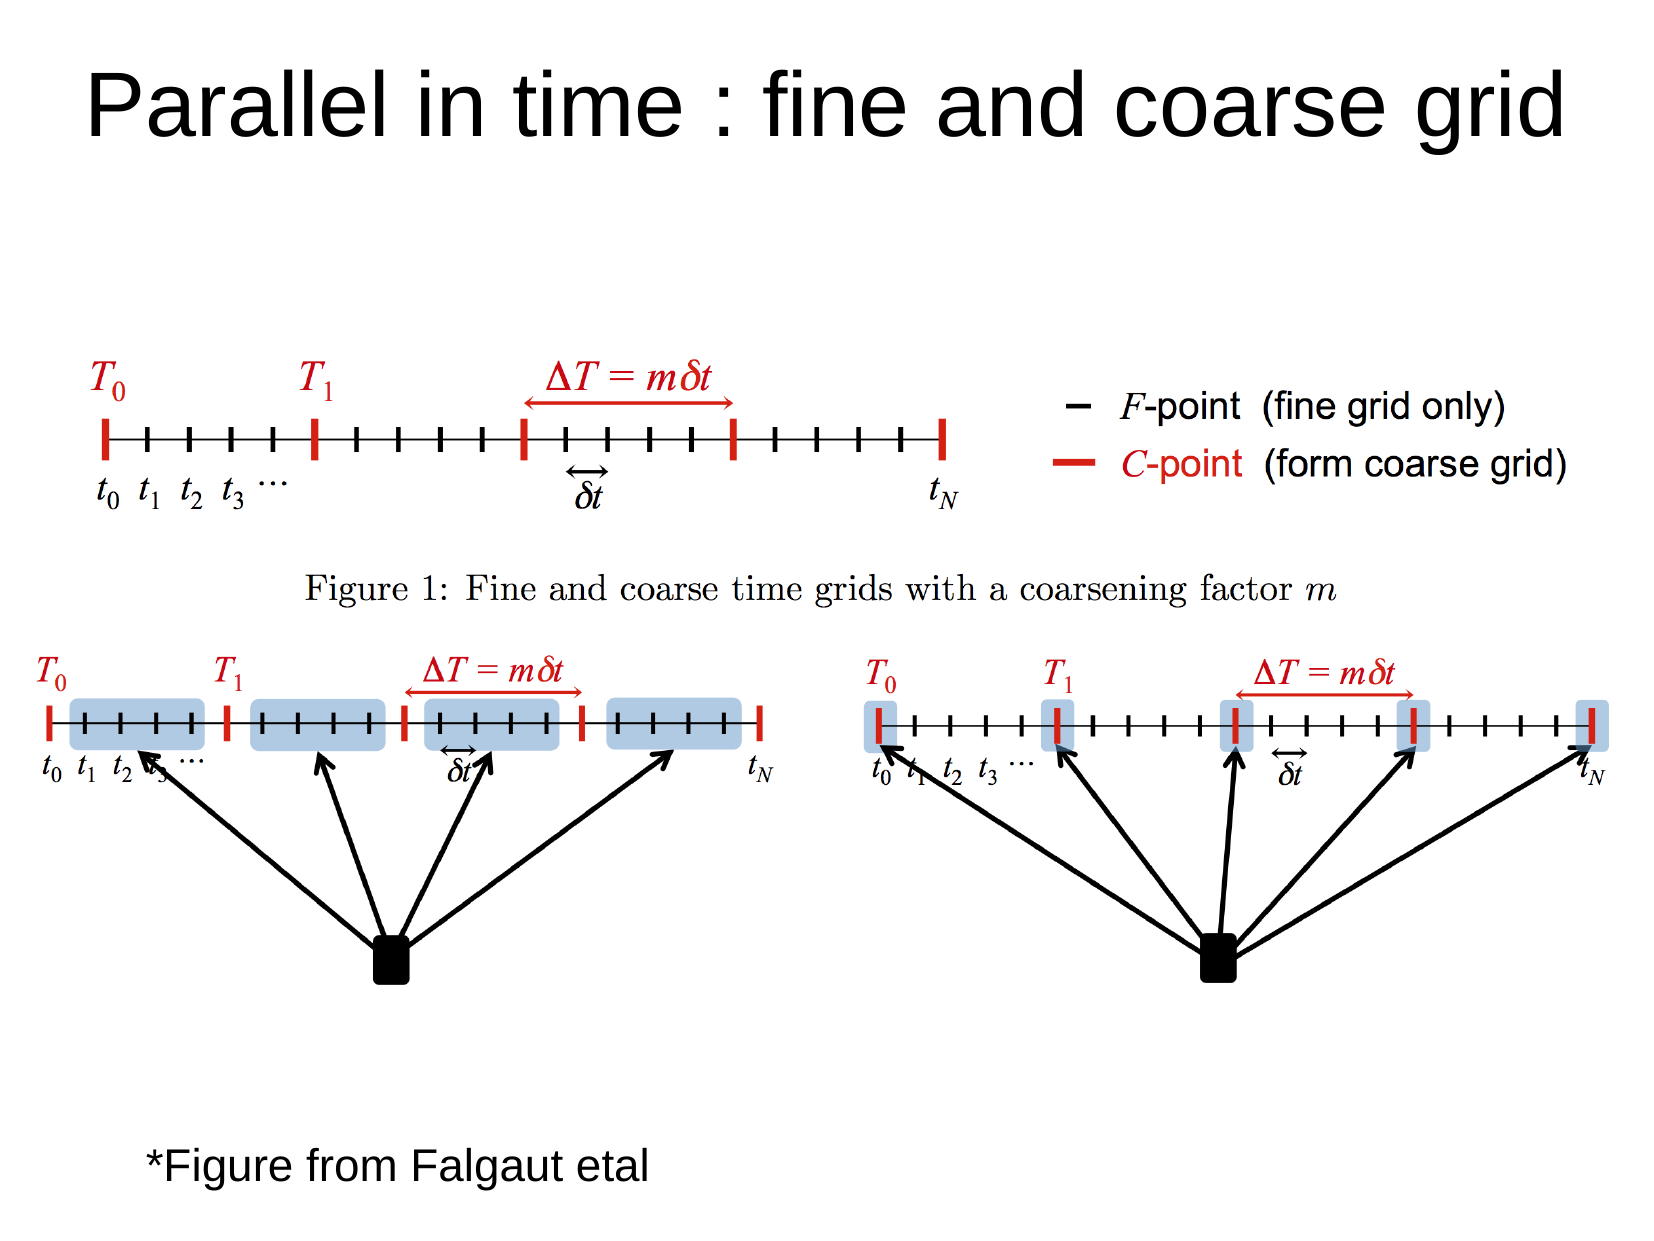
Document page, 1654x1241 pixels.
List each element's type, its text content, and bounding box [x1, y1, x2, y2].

title Parallel in time : fine and coarse grid [82, 42, 1571, 169]
text_box *Figure from Falgaut etal [75, 1140, 1051, 1201]
picture [0, 271, 1652, 1029]
